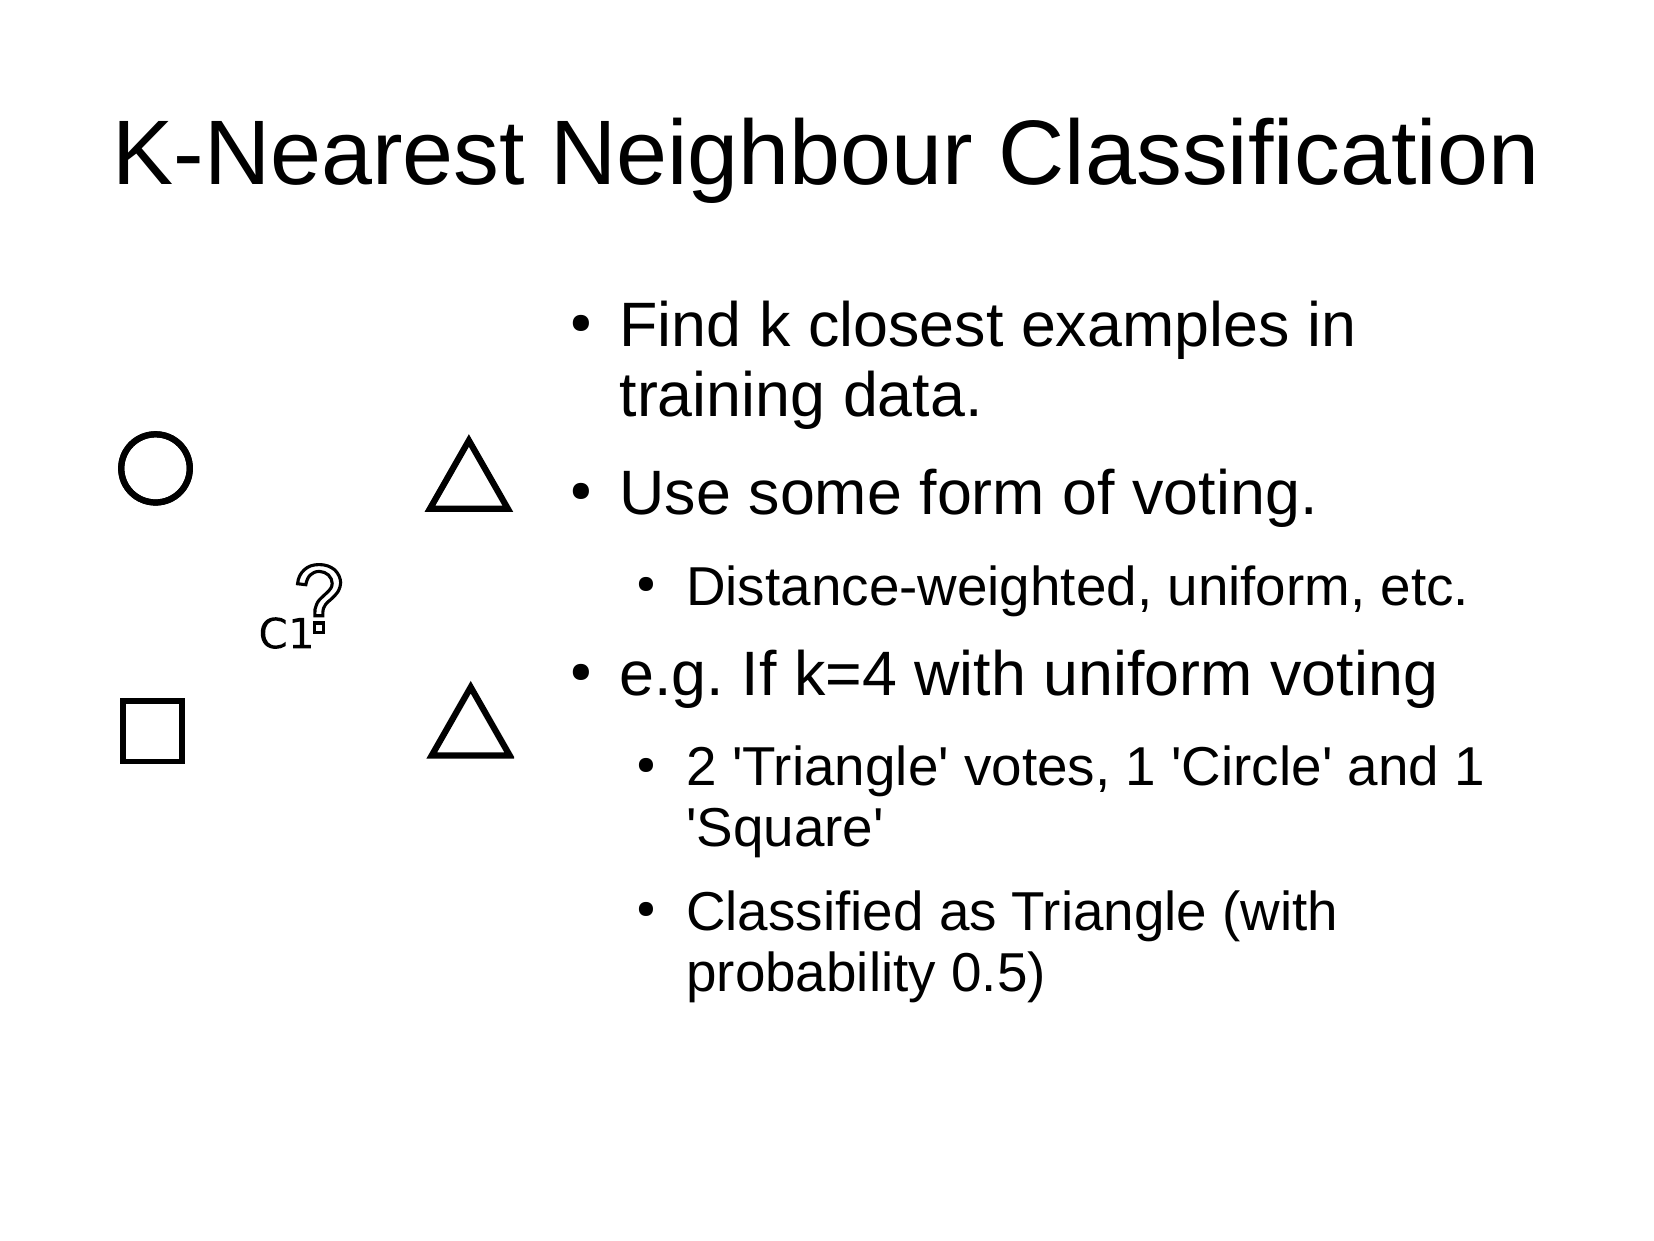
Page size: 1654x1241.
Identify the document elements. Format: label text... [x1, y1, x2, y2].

list Find k closest examples in training data. Use some form of voting. Distance-weighted, uniform, etc. e.g. If k=4 with uniform voting 2 'Triangle' votes, 1 'Circle' and 1 'Square' Classified as Triangle (with probability 0.5) [553, 290, 1572, 1010]
picture [118, 431, 515, 764]
title K-Nearest Neighbour Classification [82, 49, 1571, 257]
